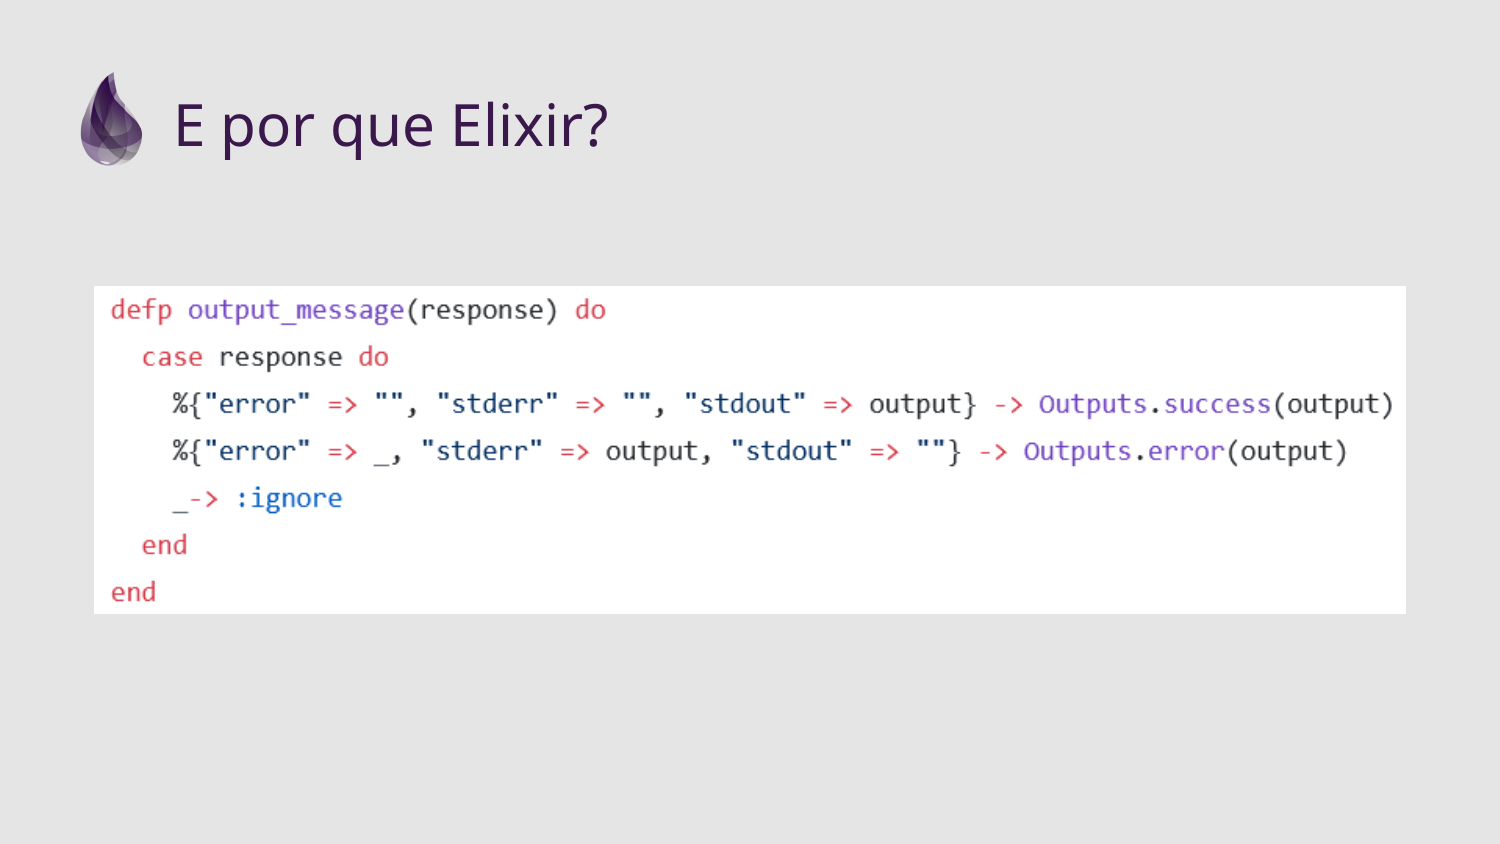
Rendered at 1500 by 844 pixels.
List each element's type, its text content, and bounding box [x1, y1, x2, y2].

picture [64, 72, 158, 167]
title E por que Elixir? [158, 72, 1449, 167]
picture [94, 286, 1406, 614]
